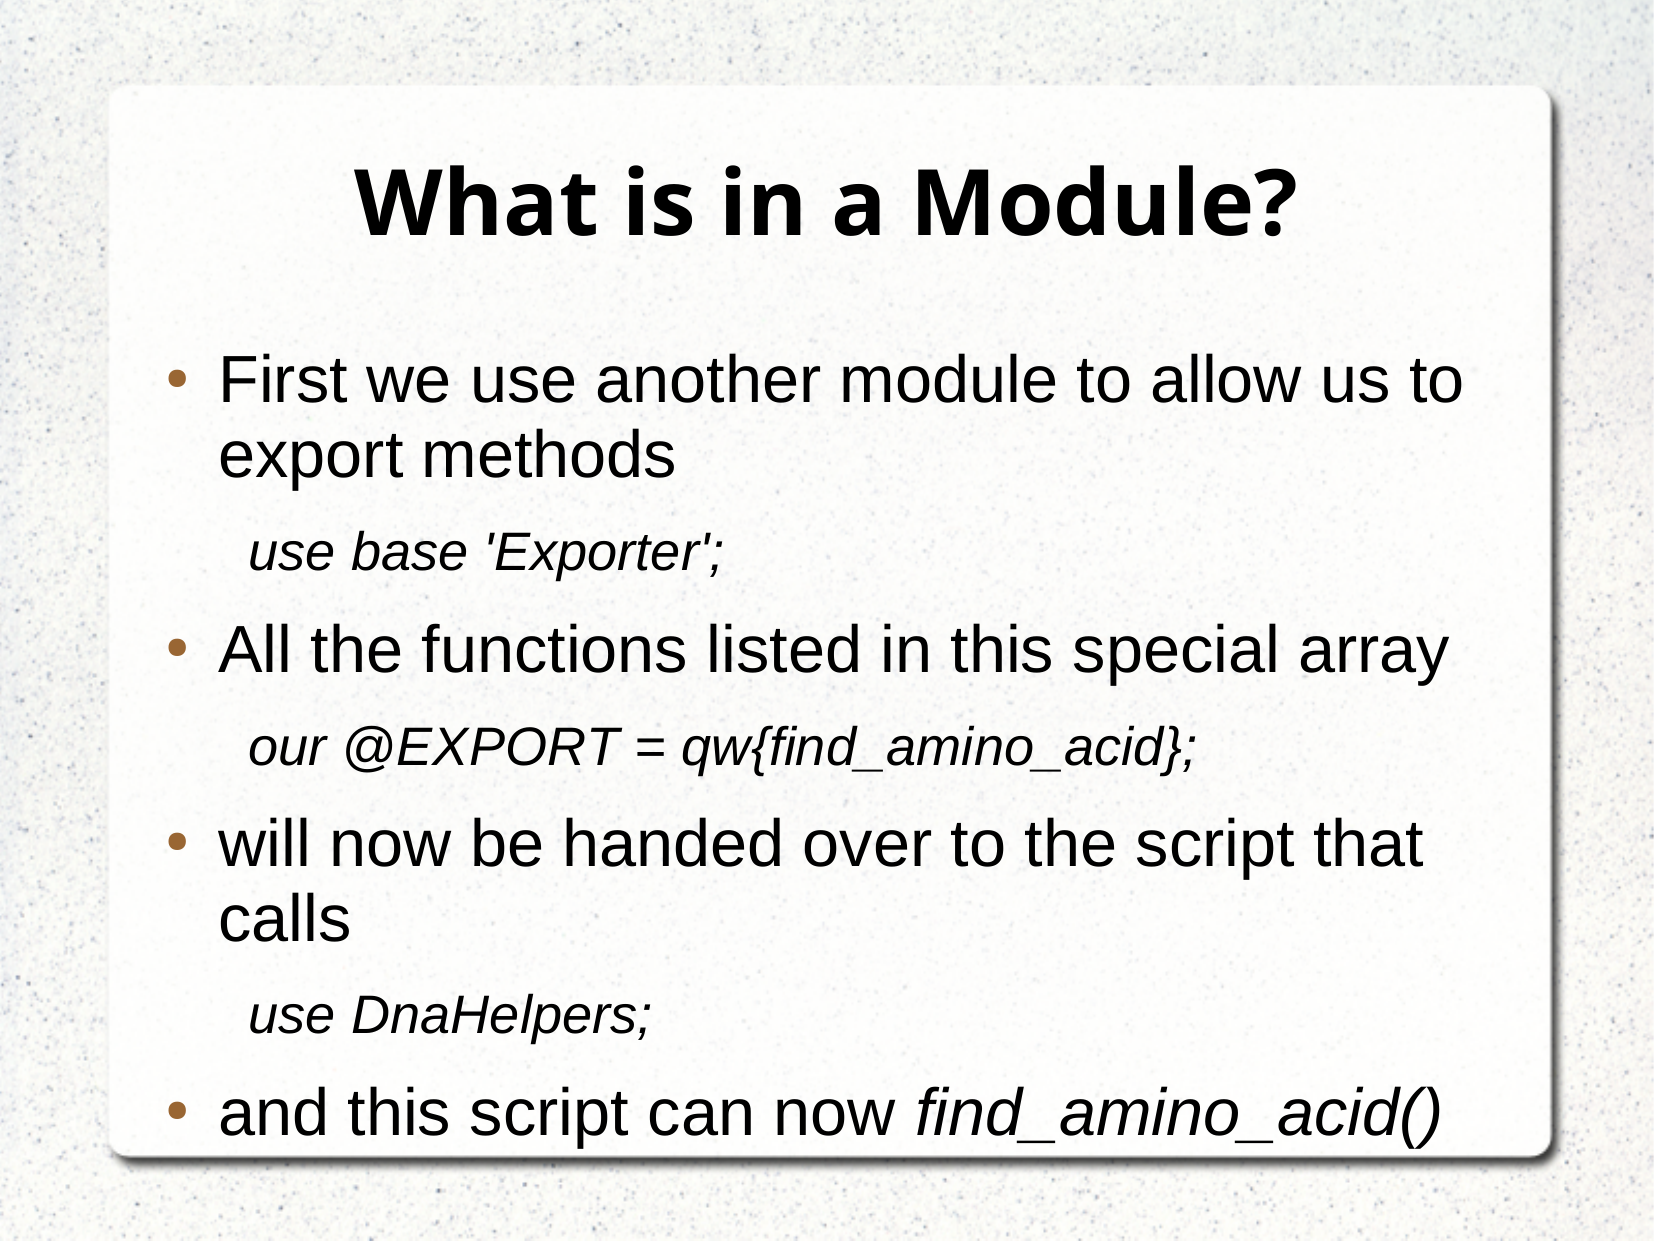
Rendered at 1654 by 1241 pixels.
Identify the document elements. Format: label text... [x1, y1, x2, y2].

title What is in a Module? [118, 96, 1536, 304]
picture [0, 0, 1654, 1241]
list First we use another module to allow us to export methods use base 'Exporter'; All the functions listed in this special array our @EXPORT = qw{find_amino_acid}; will now be handed over to the script that calls use DnaHelpers; and this script can now find_amino_acid() [147, 342, 1506, 1149]
